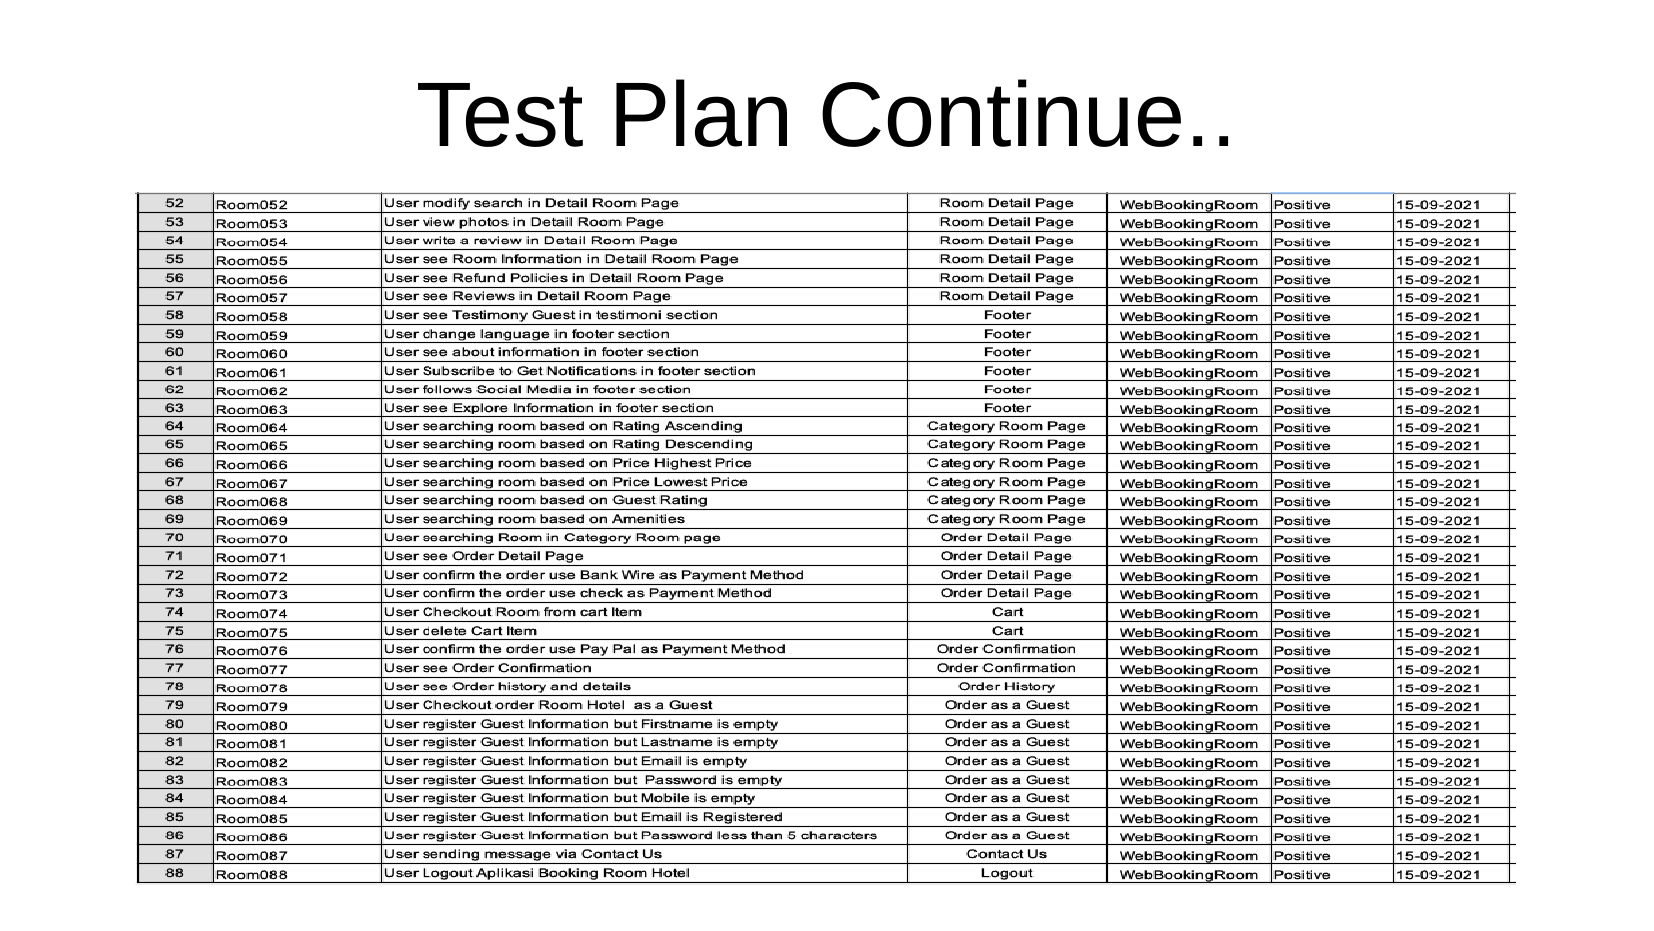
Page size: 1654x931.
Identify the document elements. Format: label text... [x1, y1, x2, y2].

title Test Plan Continue.. [82, 37, 1571, 193]
picture [135, 192, 1516, 886]
